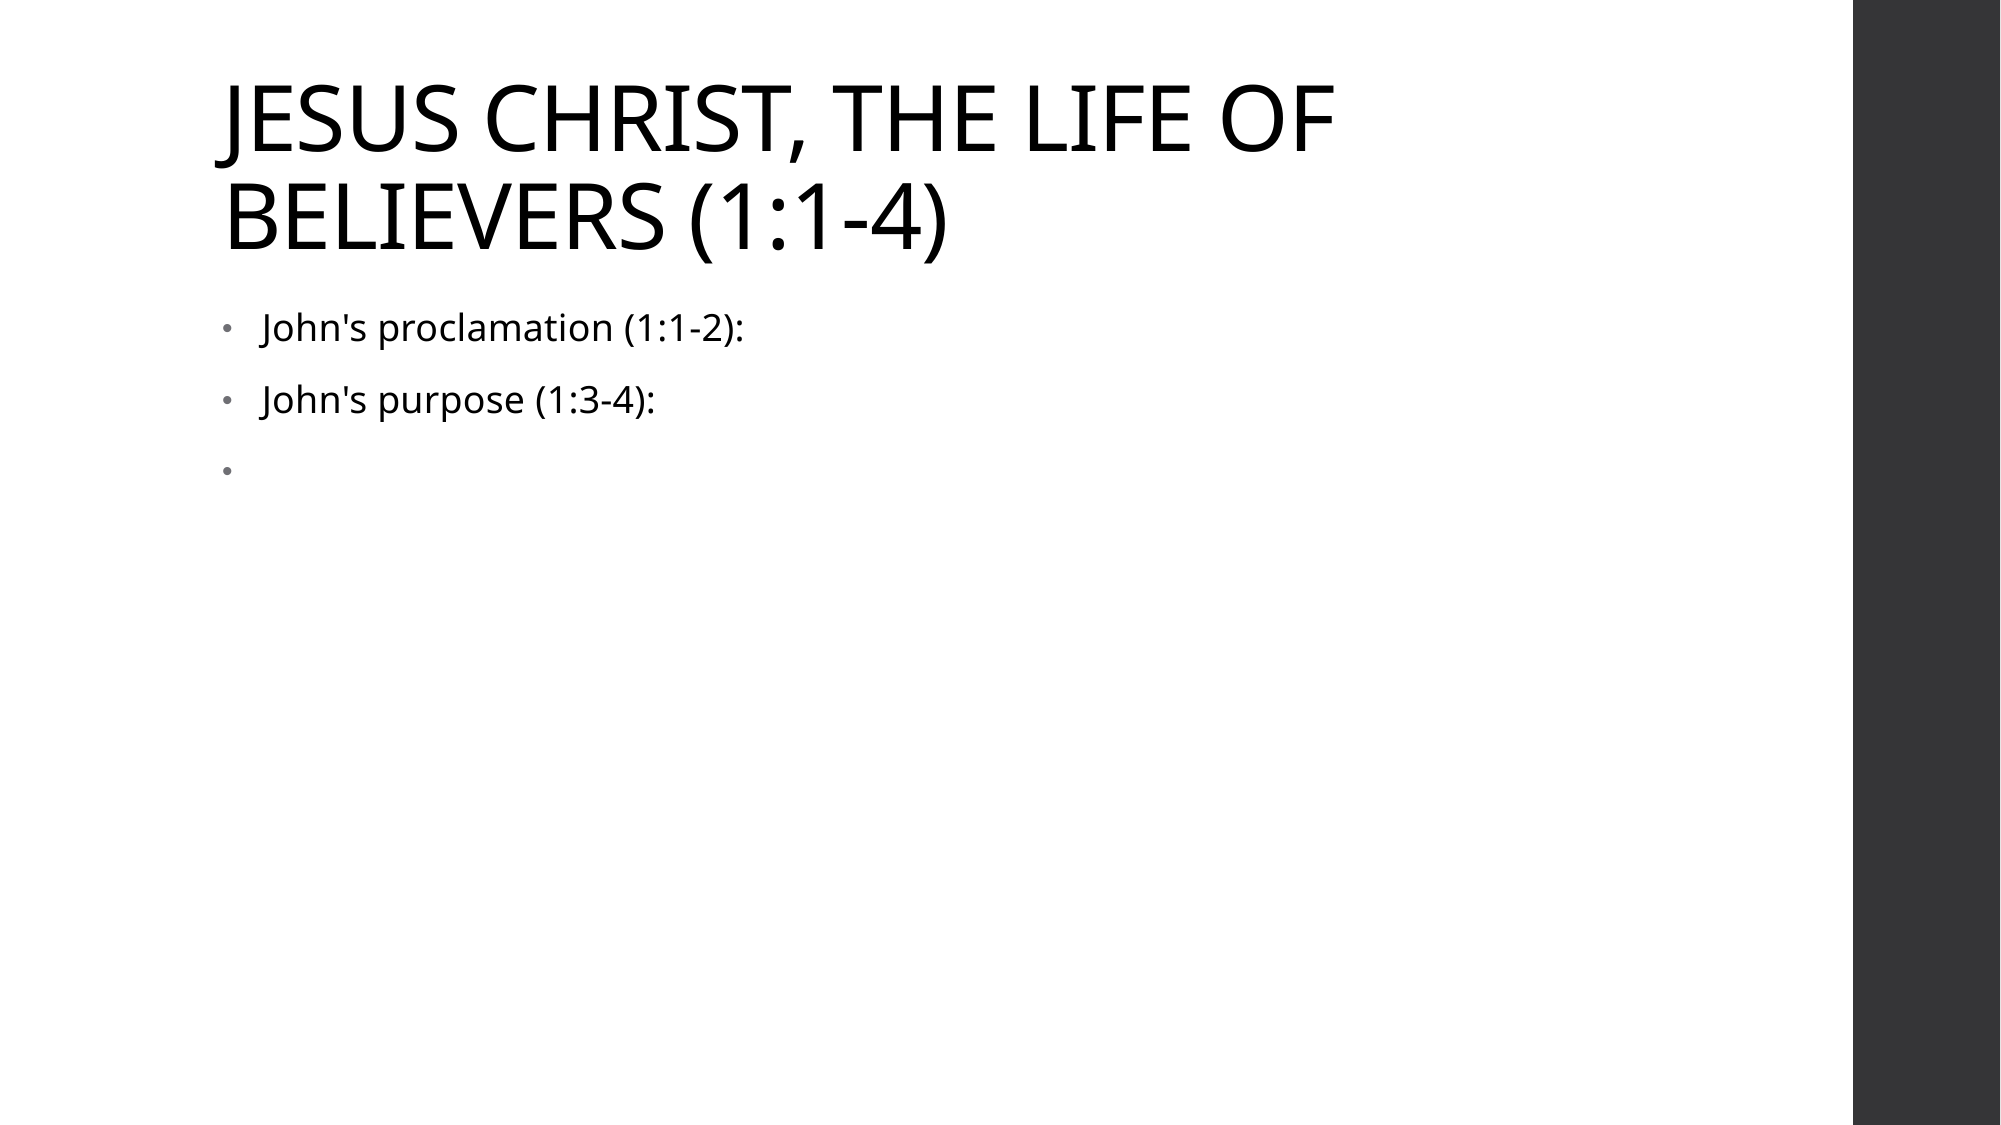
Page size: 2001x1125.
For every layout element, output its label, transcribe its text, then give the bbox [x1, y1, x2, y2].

list John's proclamation (1:1-2): John's purpose (1:3-4): [206, 299, 1617, 1014]
title JESUS CHRIST, THE LIFE OF BELIEVERS (1:1-4) [206, 60, 1797, 278]
